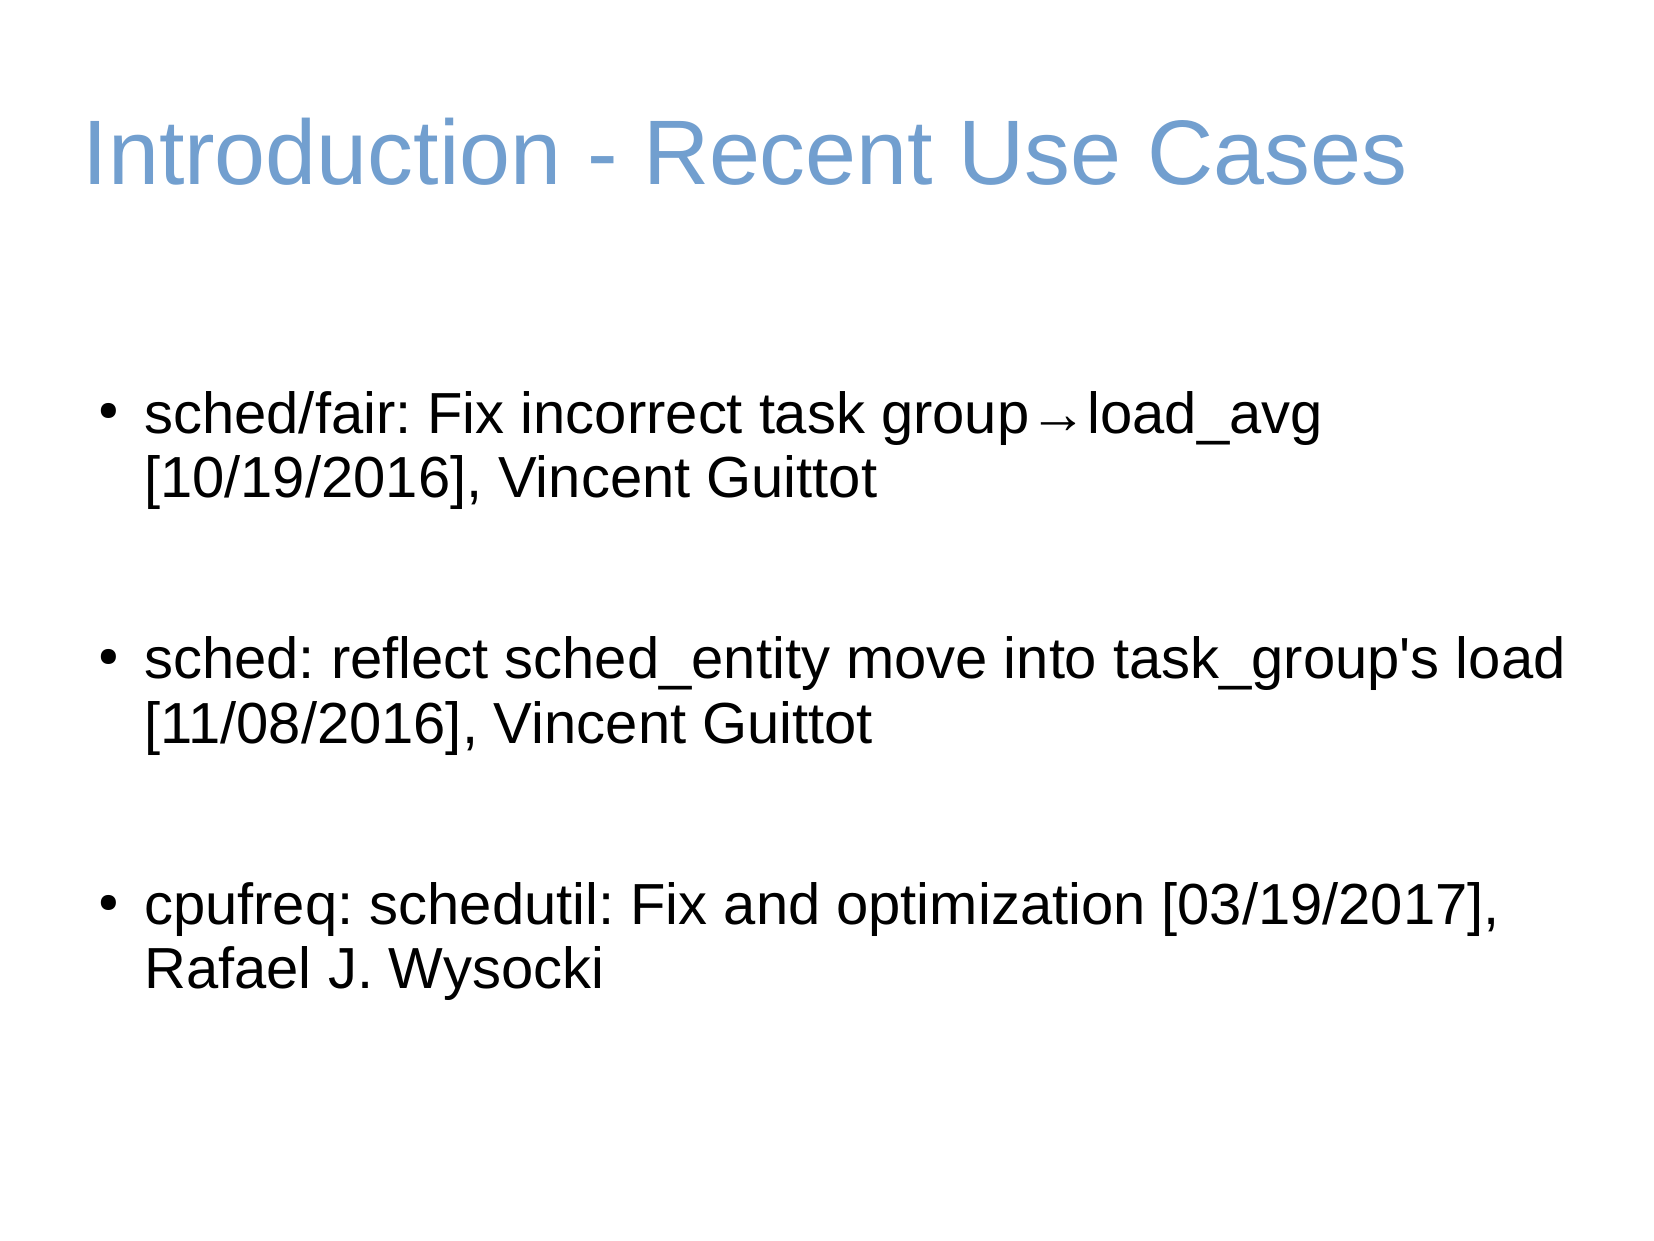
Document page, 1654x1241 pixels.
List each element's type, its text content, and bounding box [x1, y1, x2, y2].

list sched/fair: Fix incorrect task group→load_avg [10/19/2016], Vincent Guittot sched: reflect sched_entity move into task_group's load [11/08/2016], Vincent Guittot cpufreq: schedutil: Fix and optimization [03/19/2017], Rafael J. Wysocki [82, 290, 1571, 1010]
title Introduction - Recent Use Cases [82, 49, 1571, 257]
